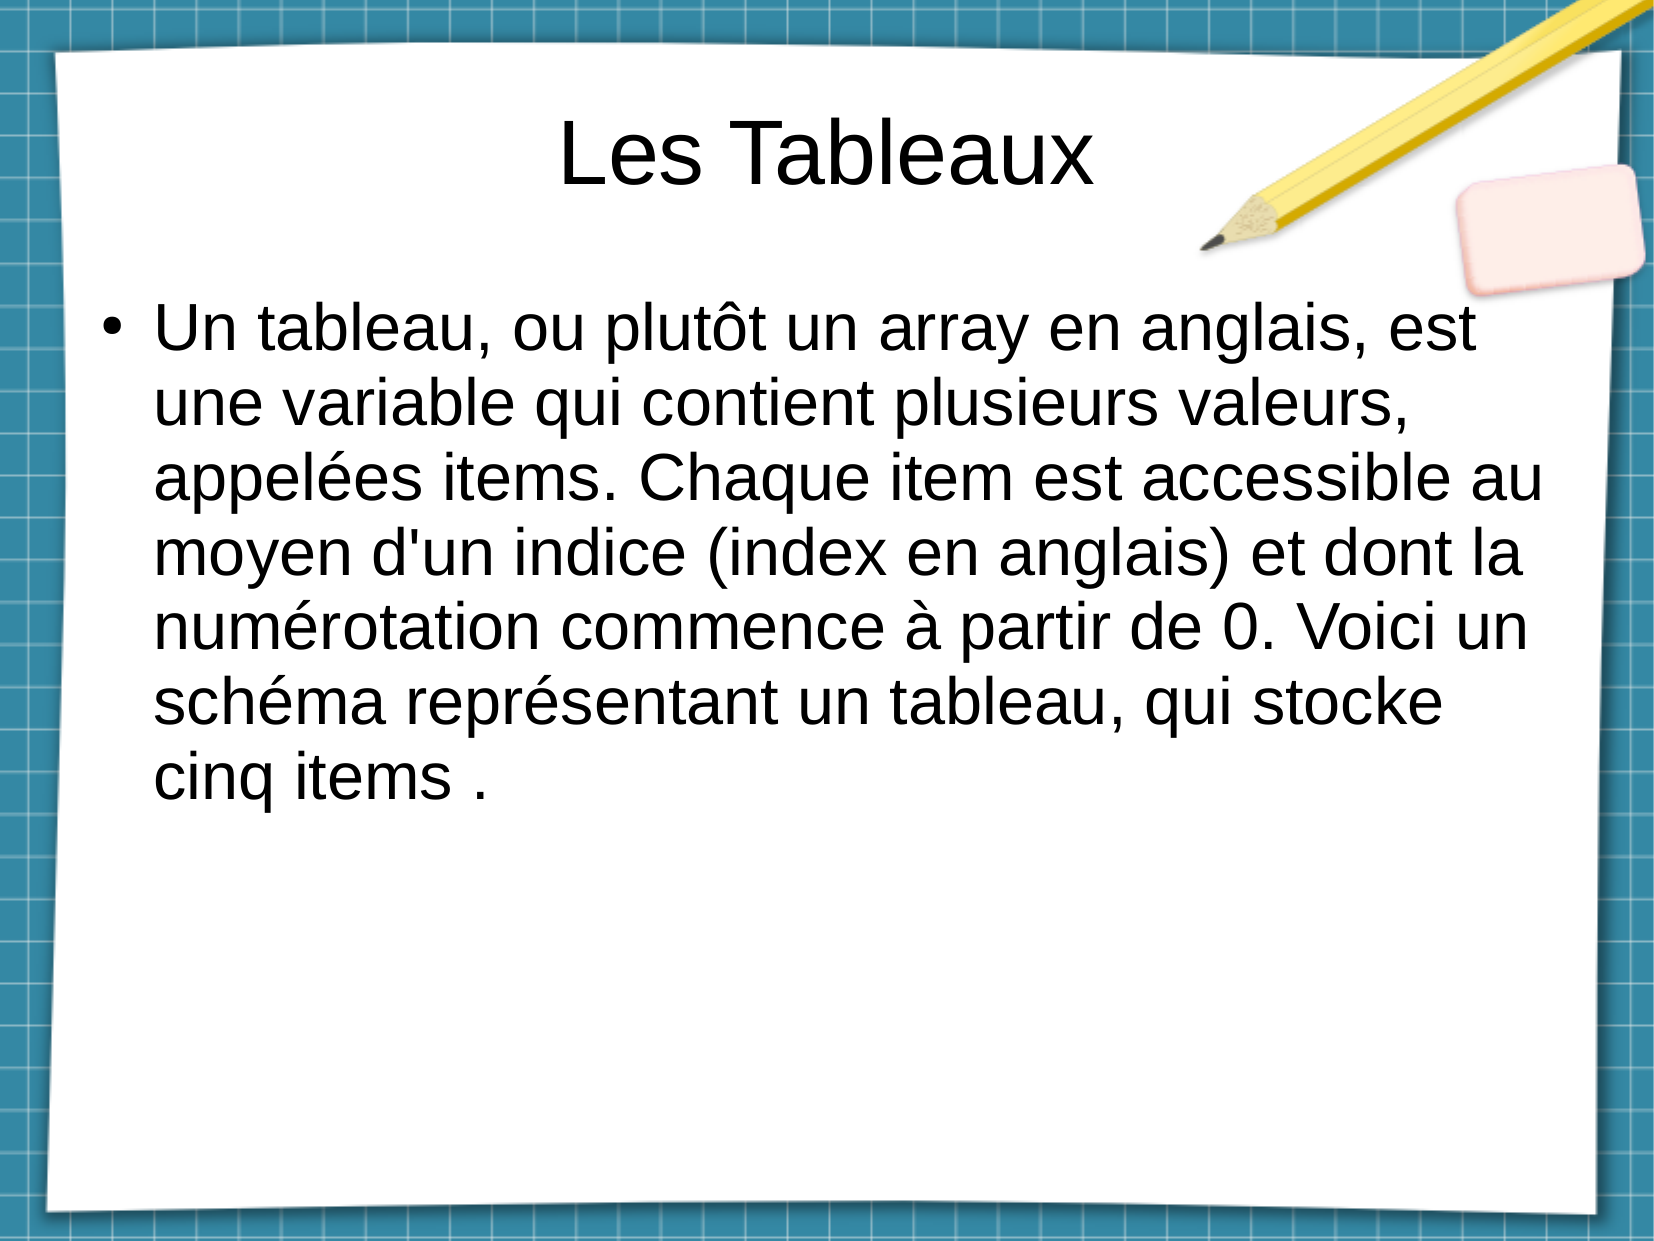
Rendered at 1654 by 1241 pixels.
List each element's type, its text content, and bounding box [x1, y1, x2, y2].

title Les Tableaux [82, 49, 1571, 257]
list Un tableau, ou plutôt un array en anglais, est une variable qui contient plusieurs valeurs, appelées items. Chaque item est accessible au moyen d'un indice (index en anglais) et dont la numérotation commence à partir de 0. Voici un schéma représentant un tableau, qui stocke cinq items . [82, 290, 1571, 1010]
picture [0, 0, 1654, 1241]
